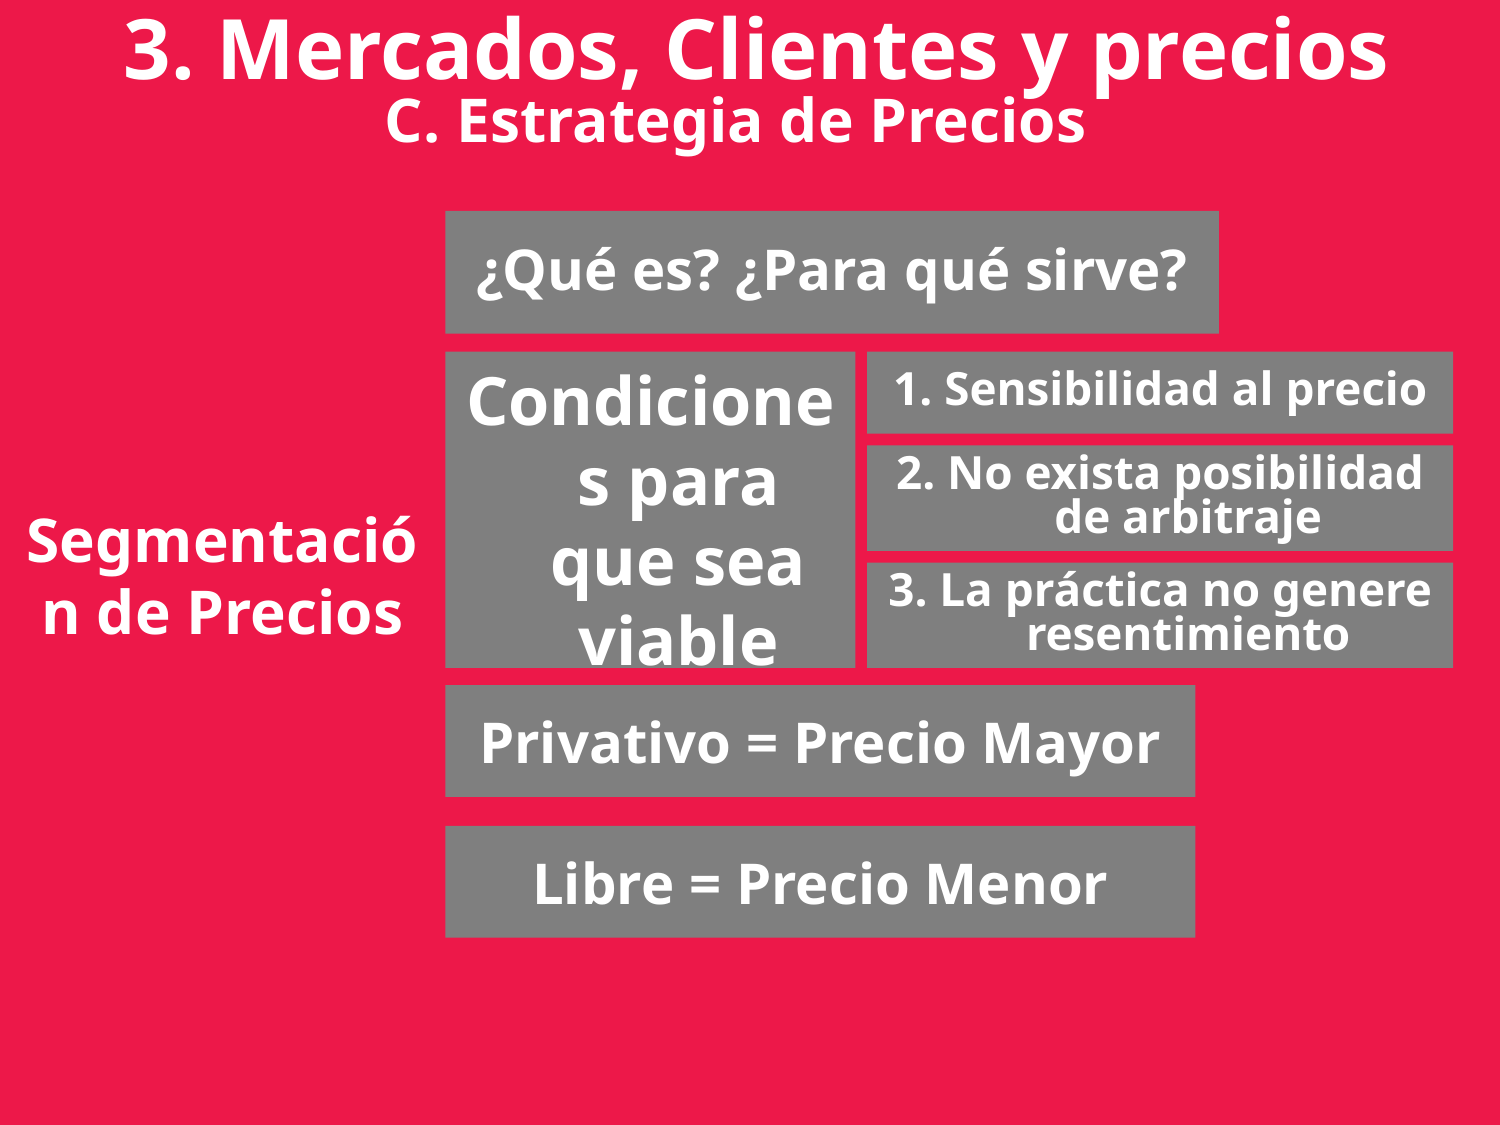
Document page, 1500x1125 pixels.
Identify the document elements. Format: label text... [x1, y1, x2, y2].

text_box 3. La práctica no genere resentimiento [867, 562, 1454, 668]
text_box Privativo = Precio Mayor [445, 685, 1196, 797]
text_box 2. No exista posibilidad de arbitraje [867, 445, 1454, 551]
text_box C. Estrategia de Precios [11, 82, 1477, 165]
text_box Segmentación de Precios [0, 445, 446, 704]
text_box Libre = Precio Menor [445, 825, 1196, 938]
text_box ¿Qué es? ¿Para qué sirve? [445, 210, 1219, 334]
text_box 1. Sensibilidad al precio [867, 351, 1454, 434]
text_box 3. Mercados, Clientes y precios [82, 0, 1433, 82]
text_box Condiciones para que sea viable [445, 351, 856, 668]
